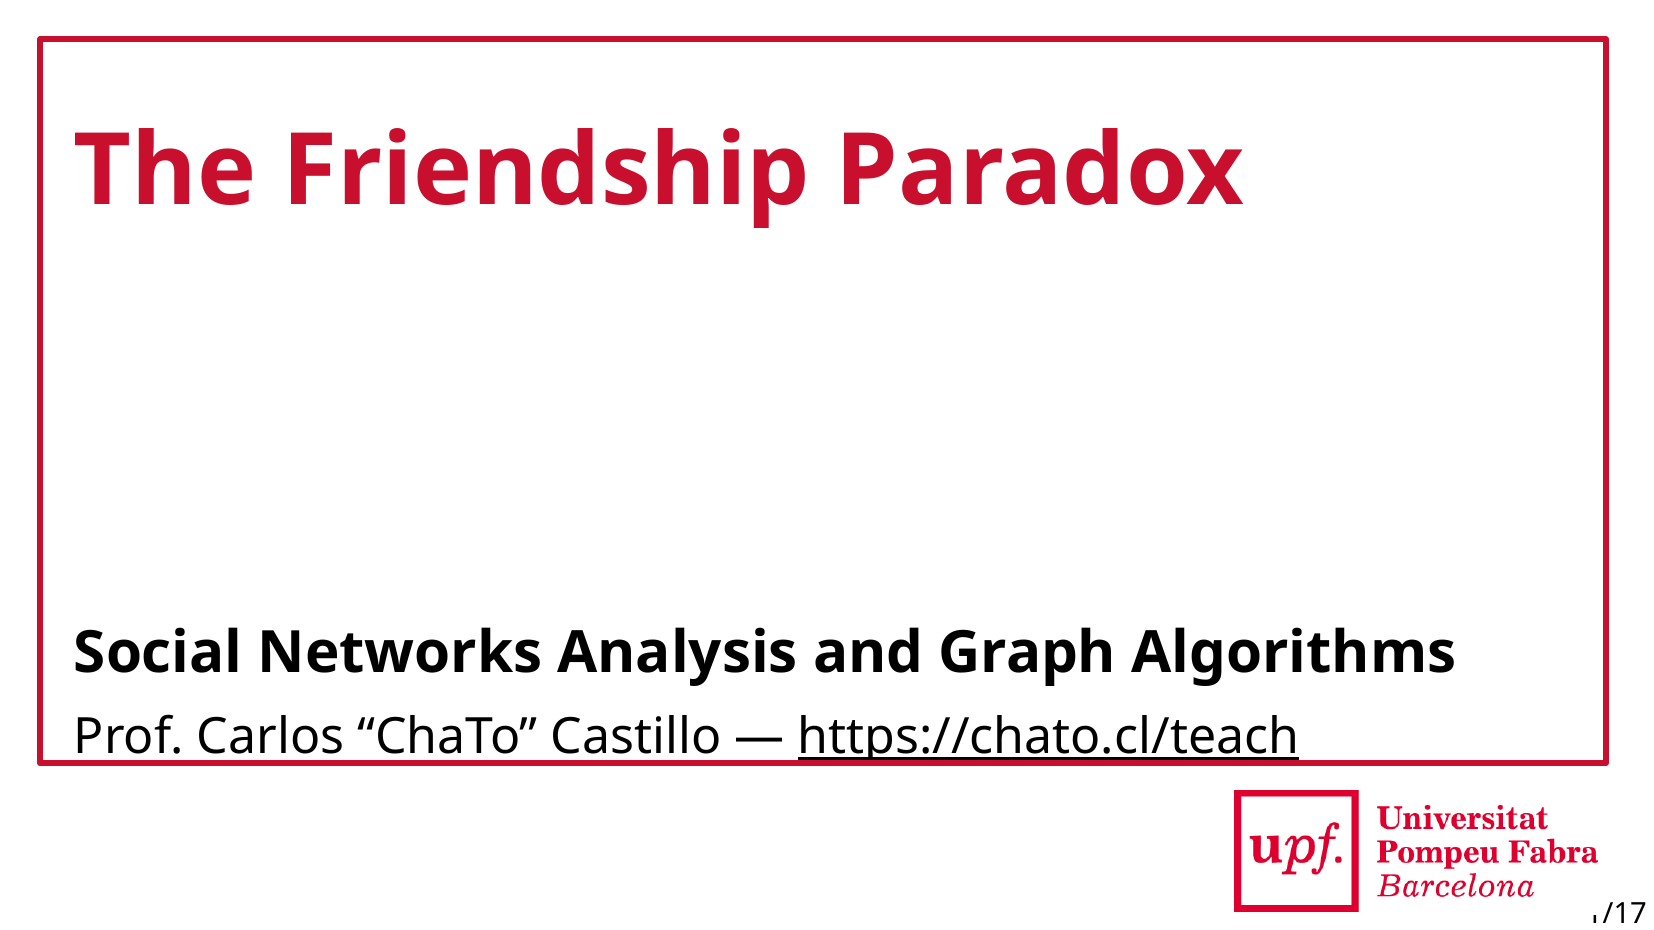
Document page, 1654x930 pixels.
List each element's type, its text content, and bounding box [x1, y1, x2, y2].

chart [770, 589, 889, 649]
text_box The Friendship Paradox Social Networks Analysis and Graph Algorithms Prof. Carlos “ChaTo” Castillo — https://chato.cl/teach [73, 77, 1562, 730]
picture [1229, 784, 1603, 915]
